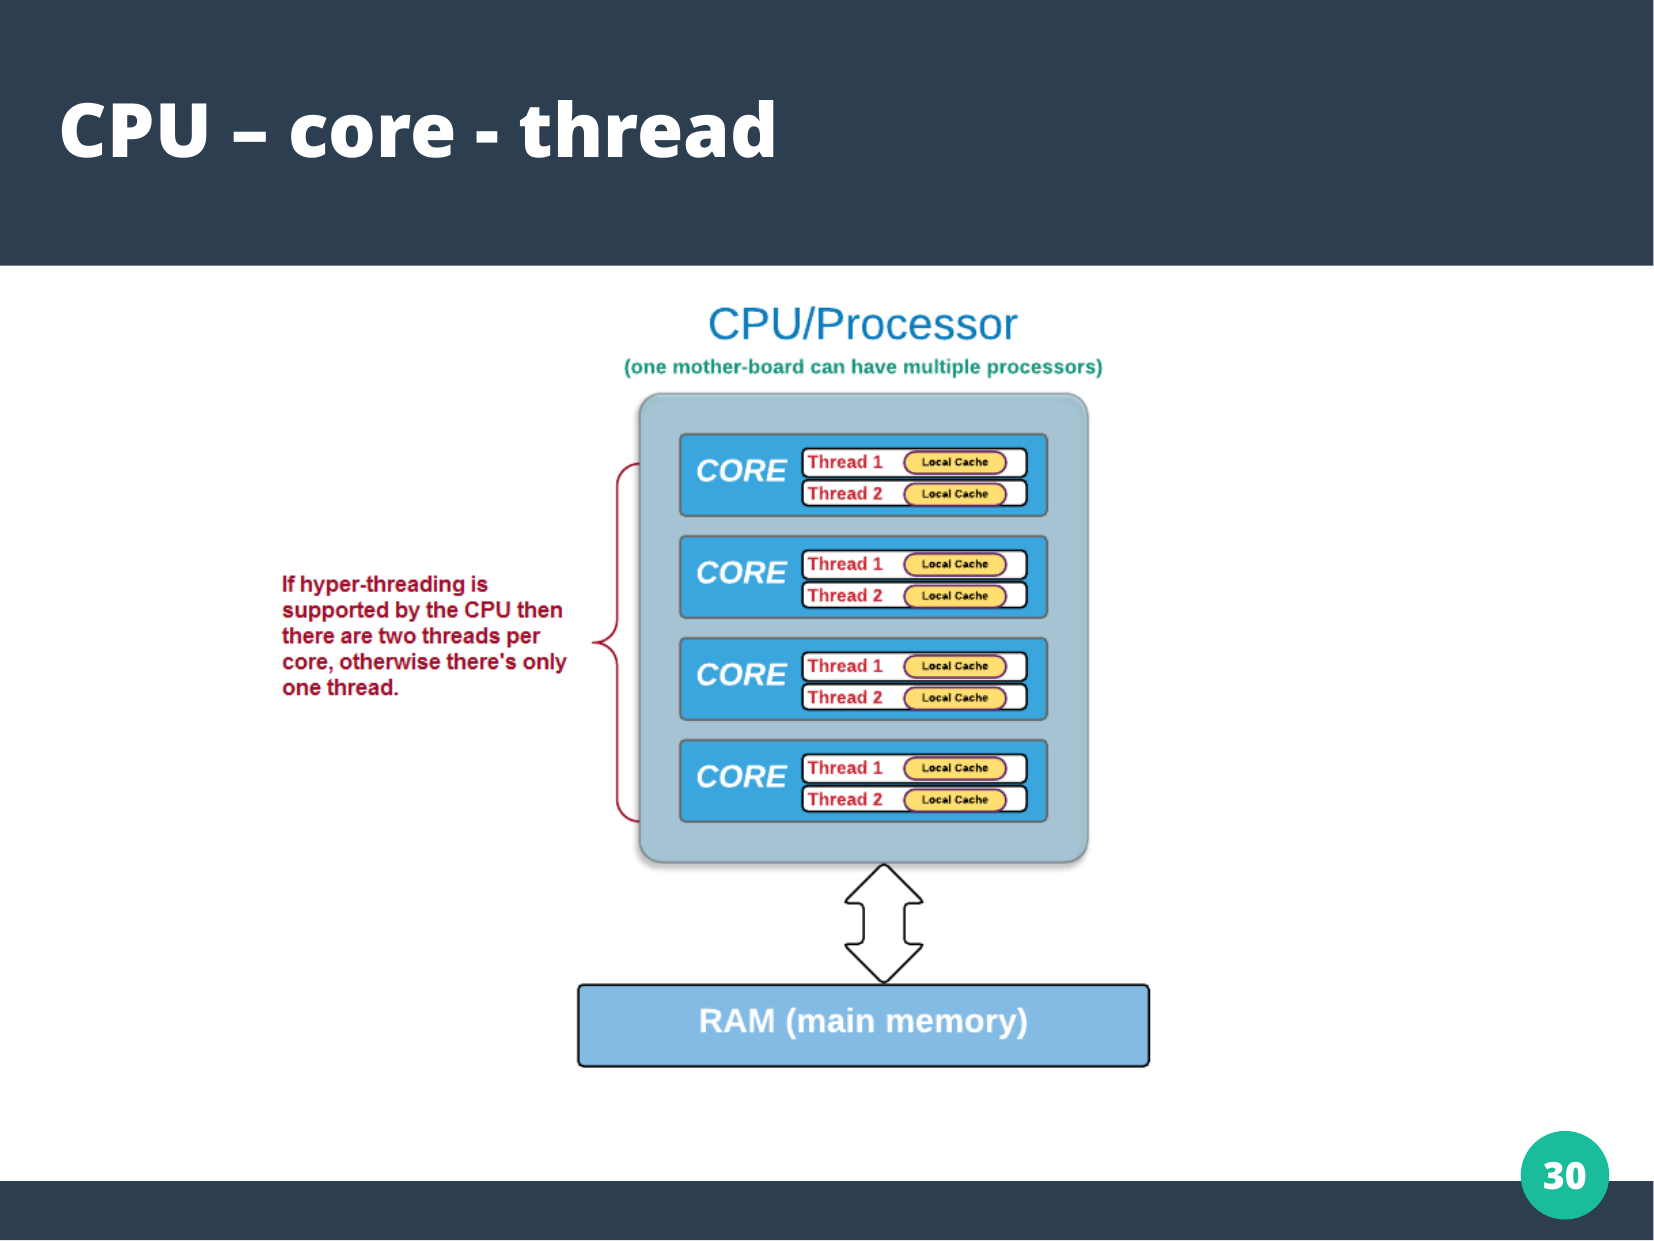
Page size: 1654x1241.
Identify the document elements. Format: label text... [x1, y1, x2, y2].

title CPU – core - thread [59, 49, 1595, 207]
picture [270, 278, 1365, 1081]
